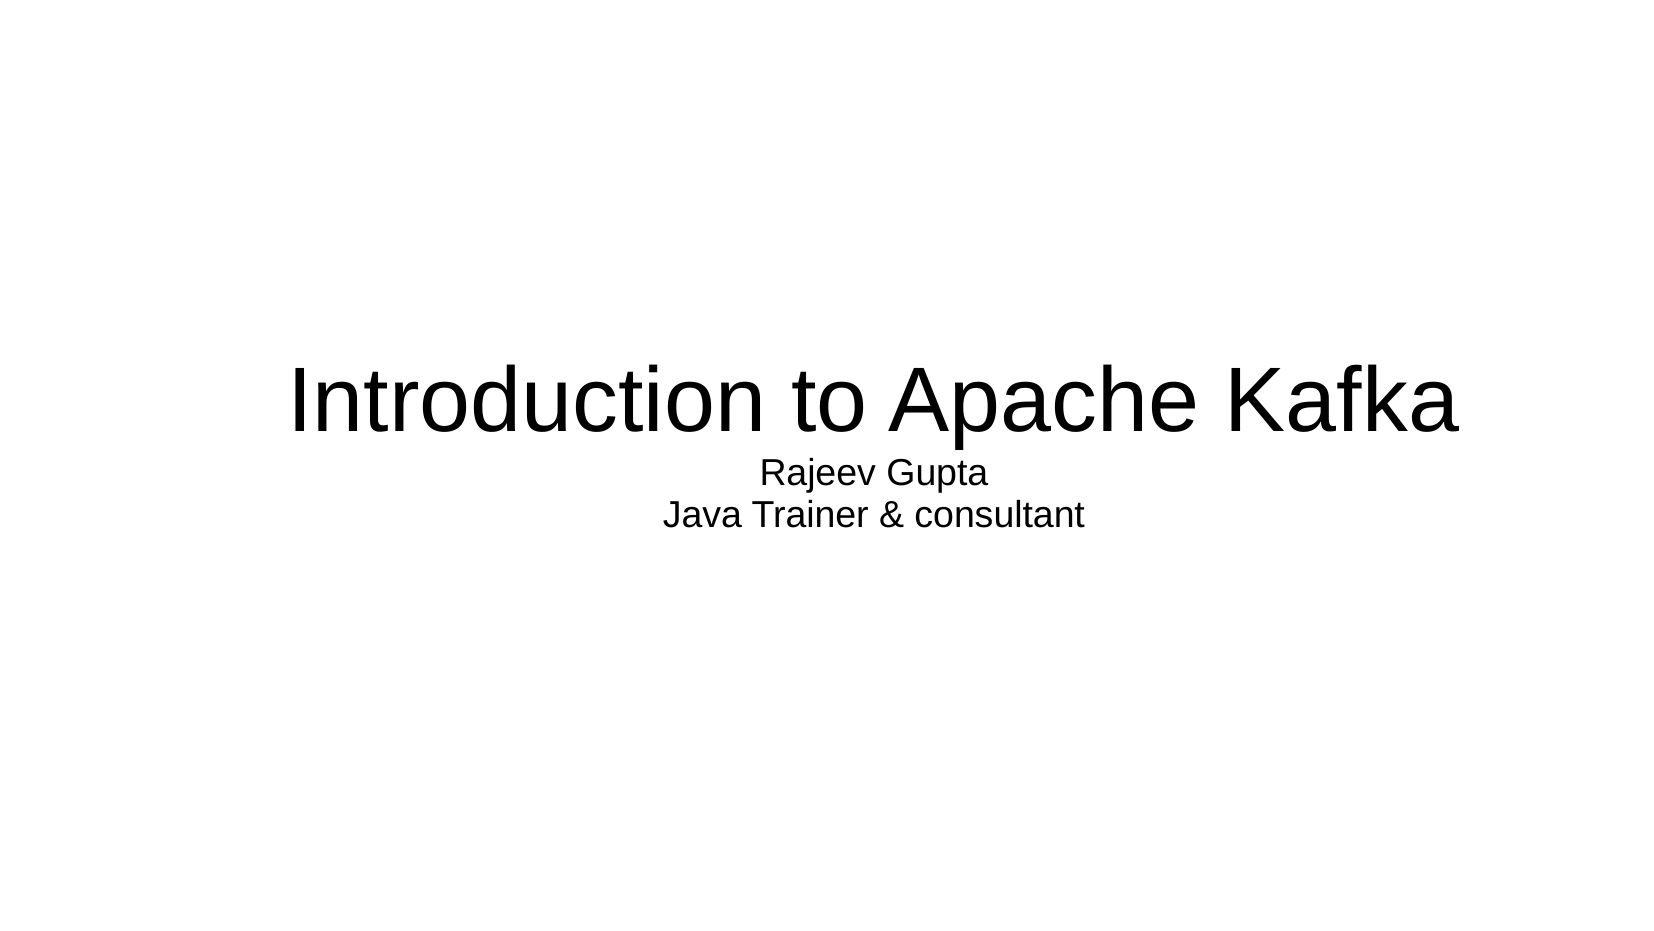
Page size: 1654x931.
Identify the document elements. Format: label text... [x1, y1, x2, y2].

title Introduction to Apache Kafka Rajeev Gupta Java Trainer & consultant [129, 348, 1619, 536]
